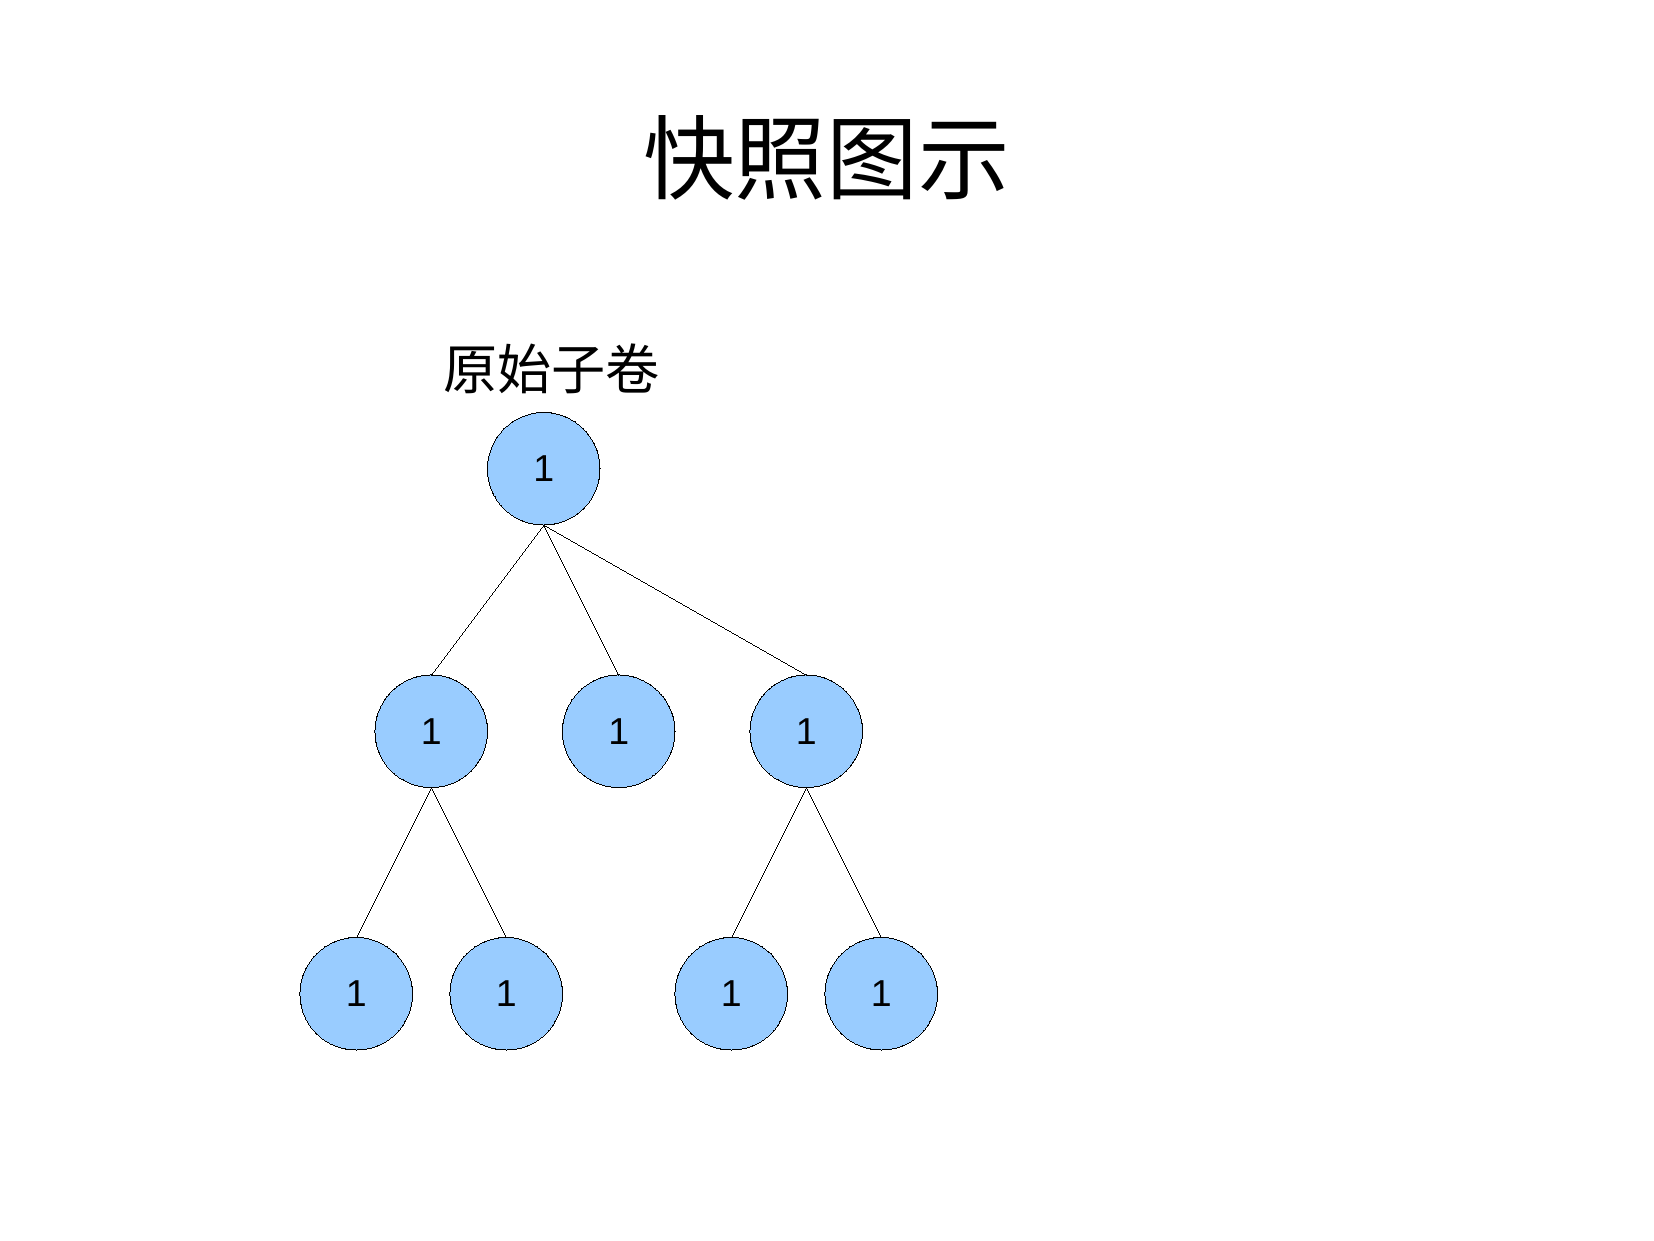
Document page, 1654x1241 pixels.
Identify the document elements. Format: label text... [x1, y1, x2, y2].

text_box 原始子卷 [428, 318, 676, 397]
text_box 1 [562, 674, 676, 788]
text_box 1 [749, 674, 863, 788]
text_box 1 [299, 937, 413, 1051]
text_box 1 [374, 674, 488, 788]
text_box 1 [487, 412, 601, 525]
title 快照图示 [82, 49, 1571, 257]
text_box 1 [674, 937, 788, 1051]
text_box 1 [449, 937, 563, 1051]
text_box 1 [824, 937, 938, 1051]
